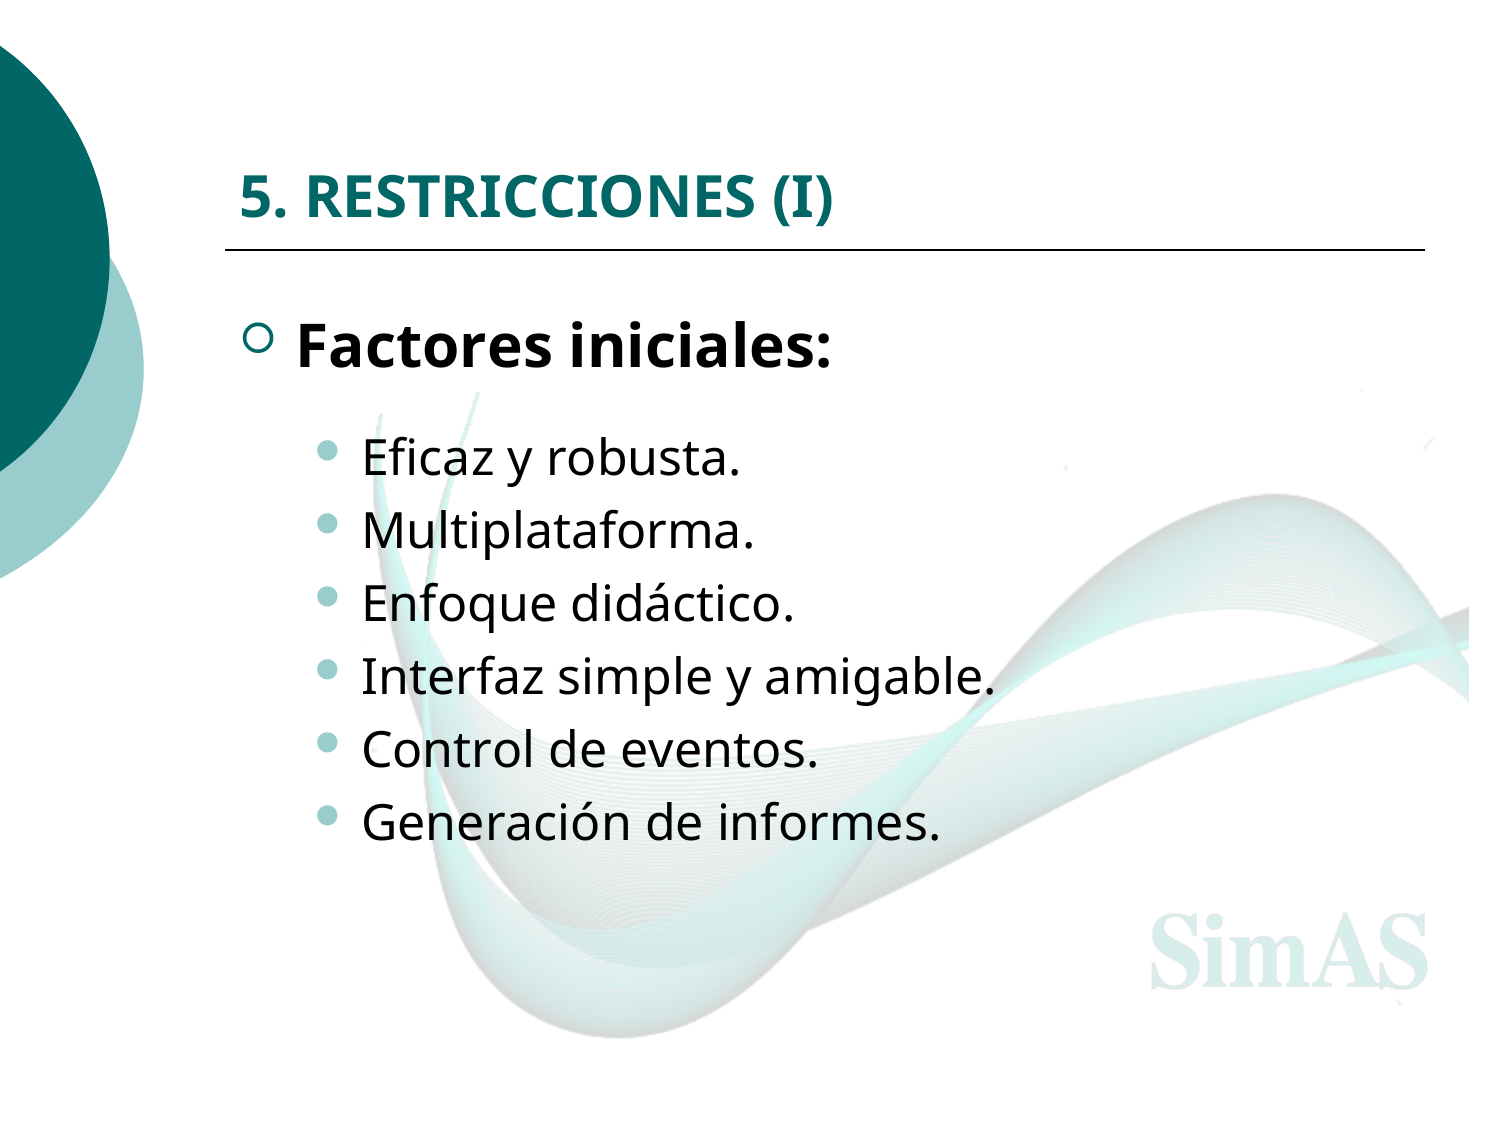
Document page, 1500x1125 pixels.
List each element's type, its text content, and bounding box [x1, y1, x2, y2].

list Factores iniciales: Eficaz y robusta. Multiplataforma. Enfoque didáctico. Interfaz simple y amigable. Control de eventos. Generación de informes. [224, 299, 1382, 975]
title 5. RESTRICCIONES (I) [224, 49, 1425, 237]
